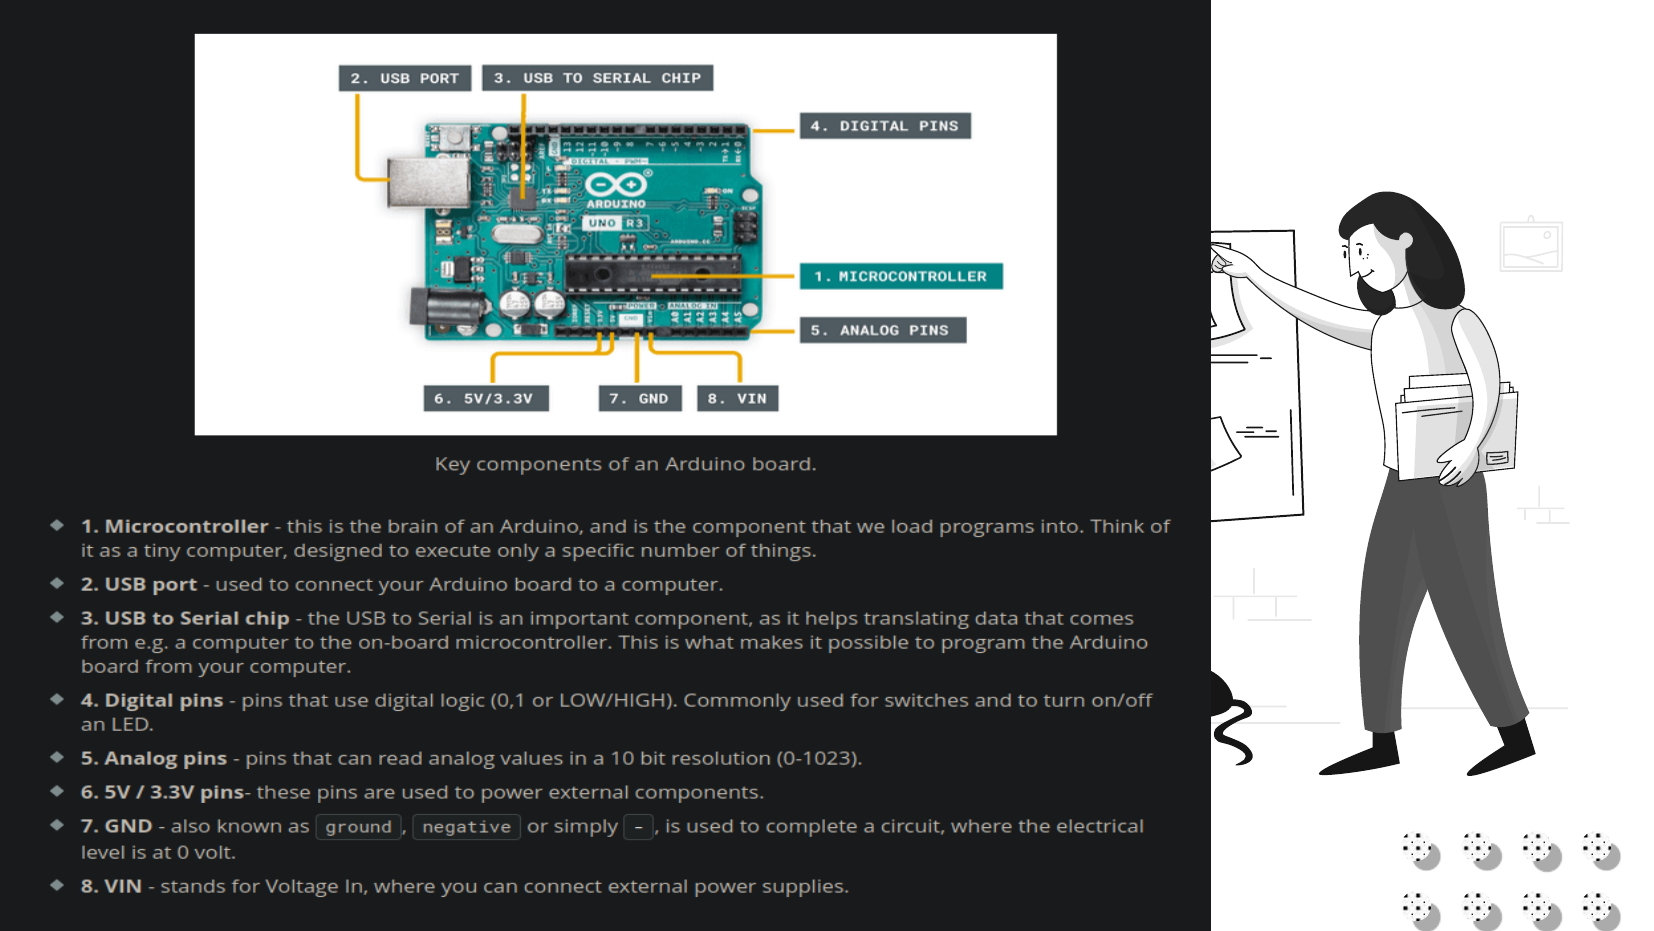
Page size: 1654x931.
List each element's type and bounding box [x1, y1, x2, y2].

picture [0, 0, 1211, 931]
